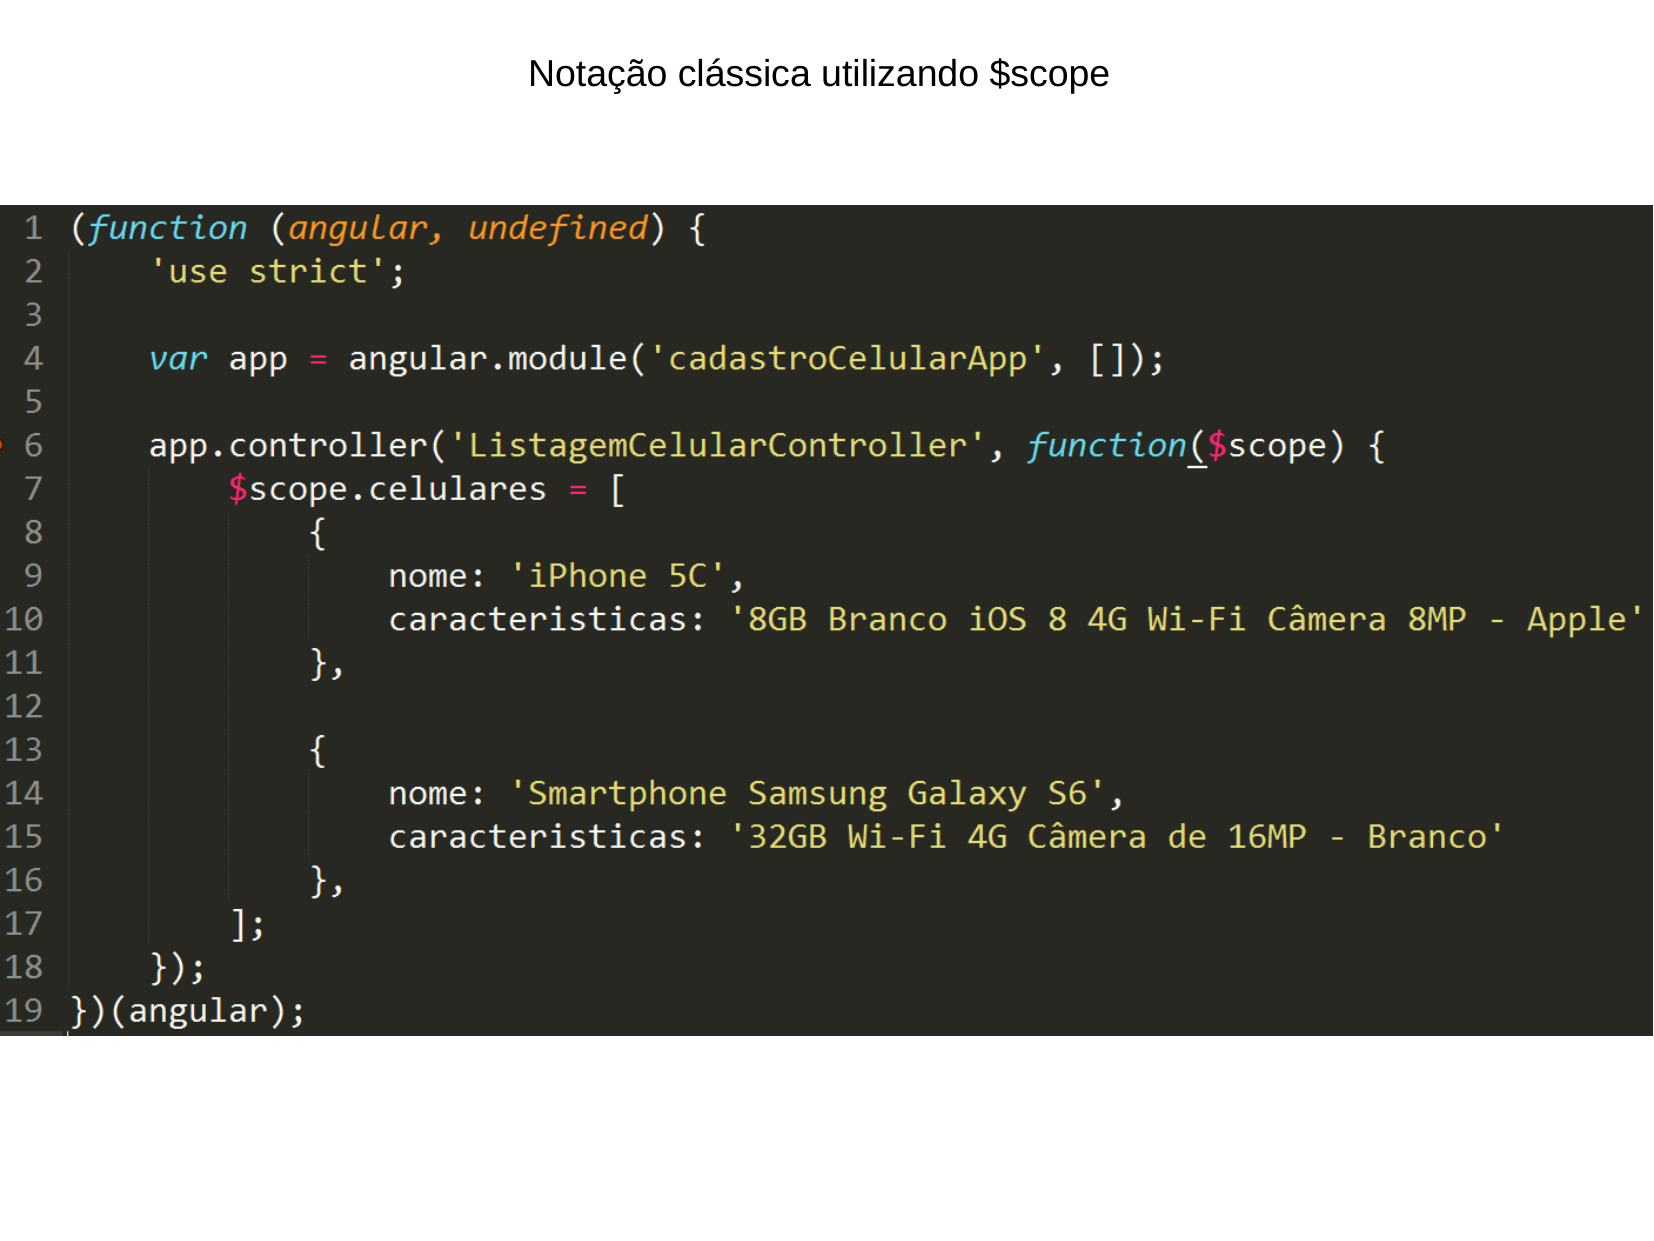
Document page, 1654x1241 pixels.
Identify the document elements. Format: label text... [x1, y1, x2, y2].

text_box Notação clássica utilizando $scope [513, 45, 1126, 102]
picture [0, 205, 1653, 1036]
